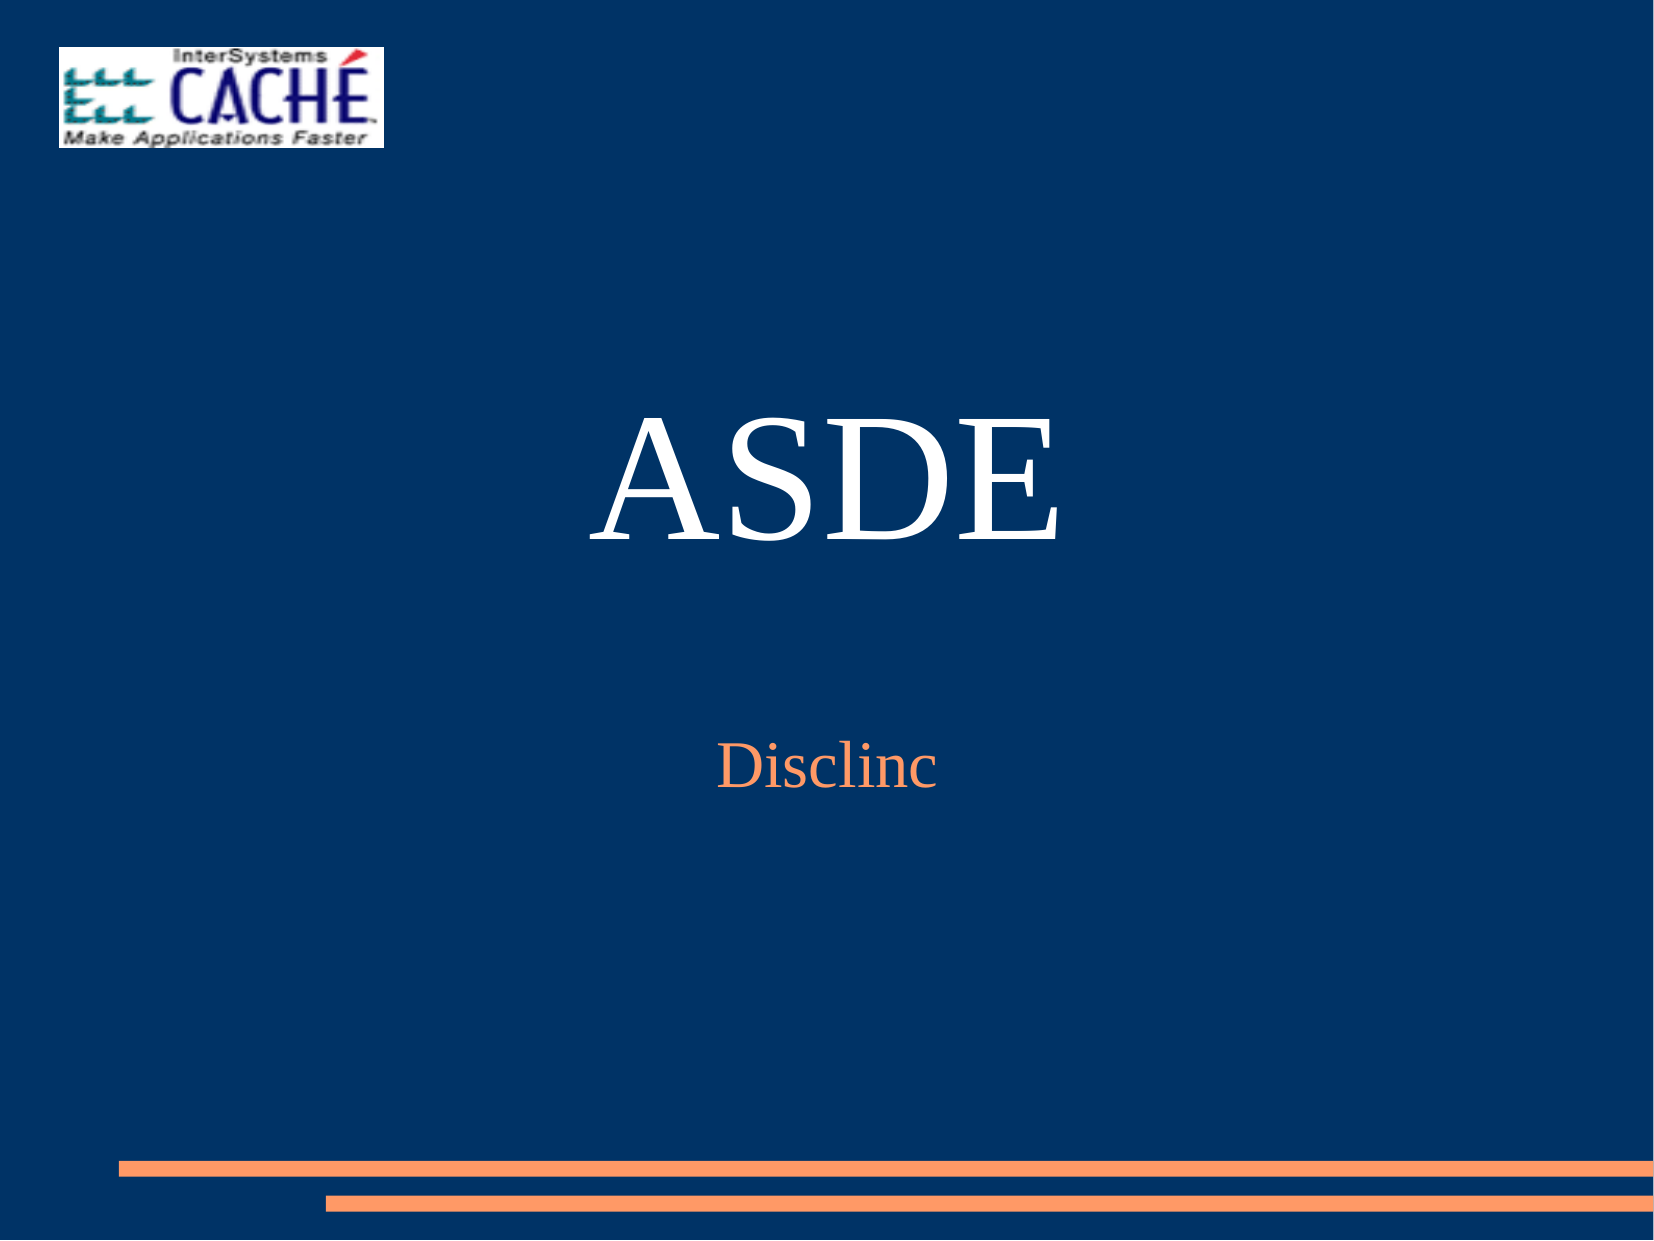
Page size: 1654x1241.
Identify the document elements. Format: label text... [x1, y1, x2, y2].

subtitle ASDE Disclinc [121, 53, 1534, 1125]
picture [59, 47, 384, 148]
